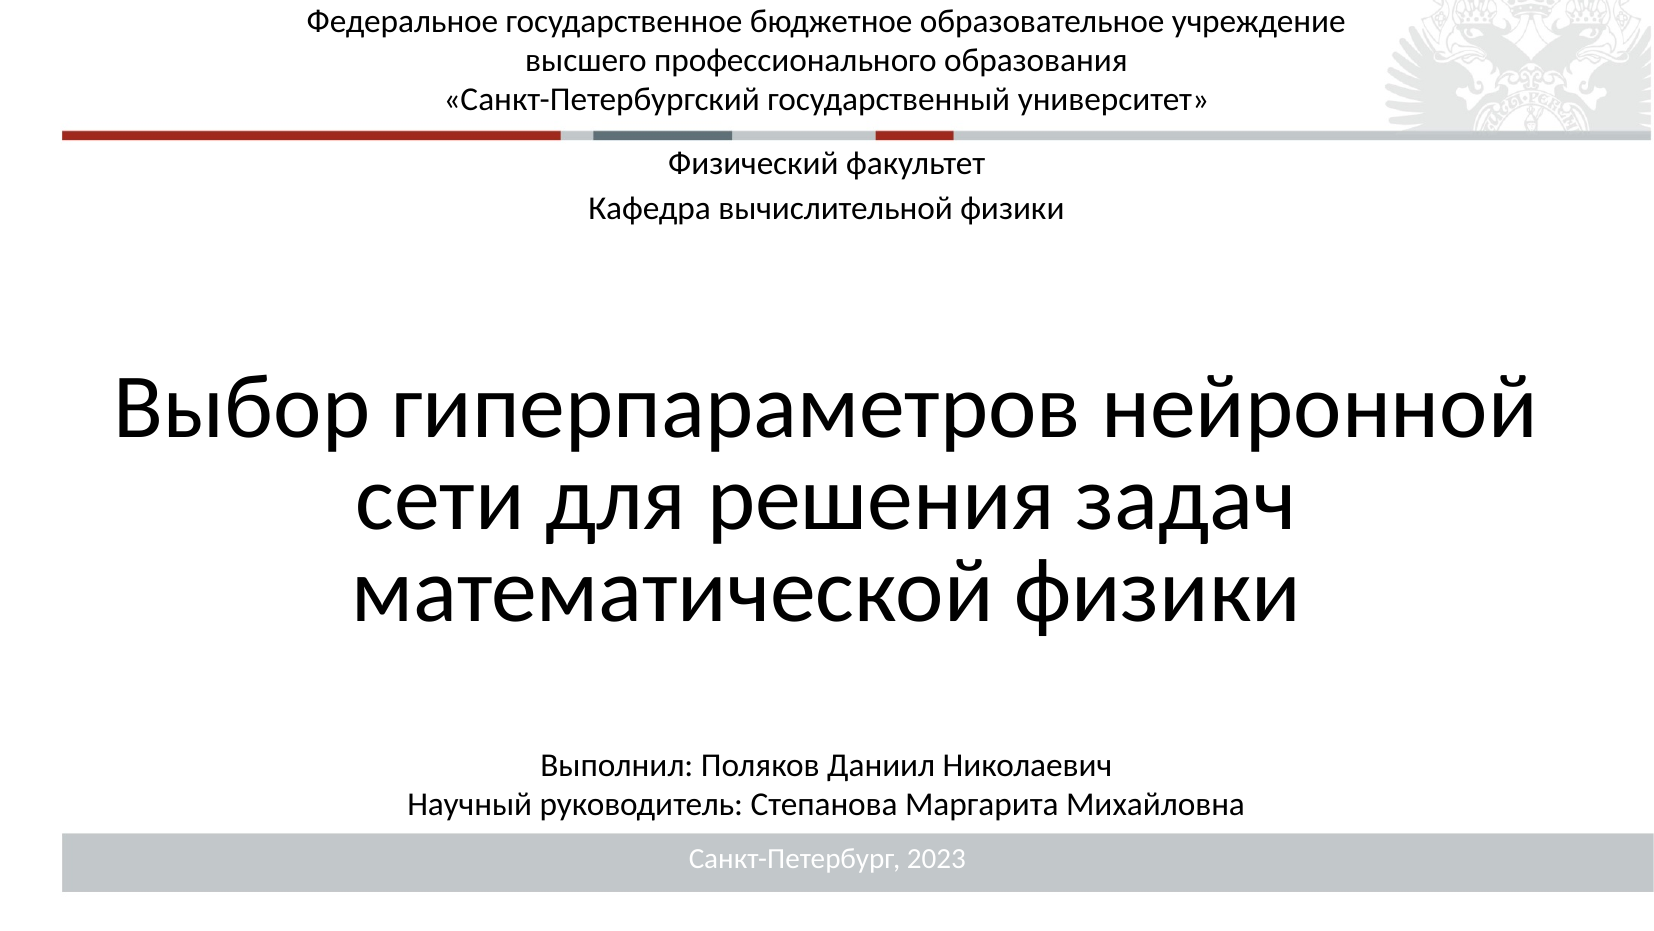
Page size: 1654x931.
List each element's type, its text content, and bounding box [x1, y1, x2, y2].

title Выбор гиперпараметров нейронной сети для решения задач математической физики [82, 368, 1571, 645]
picture [0, 0, 1654, 931]
